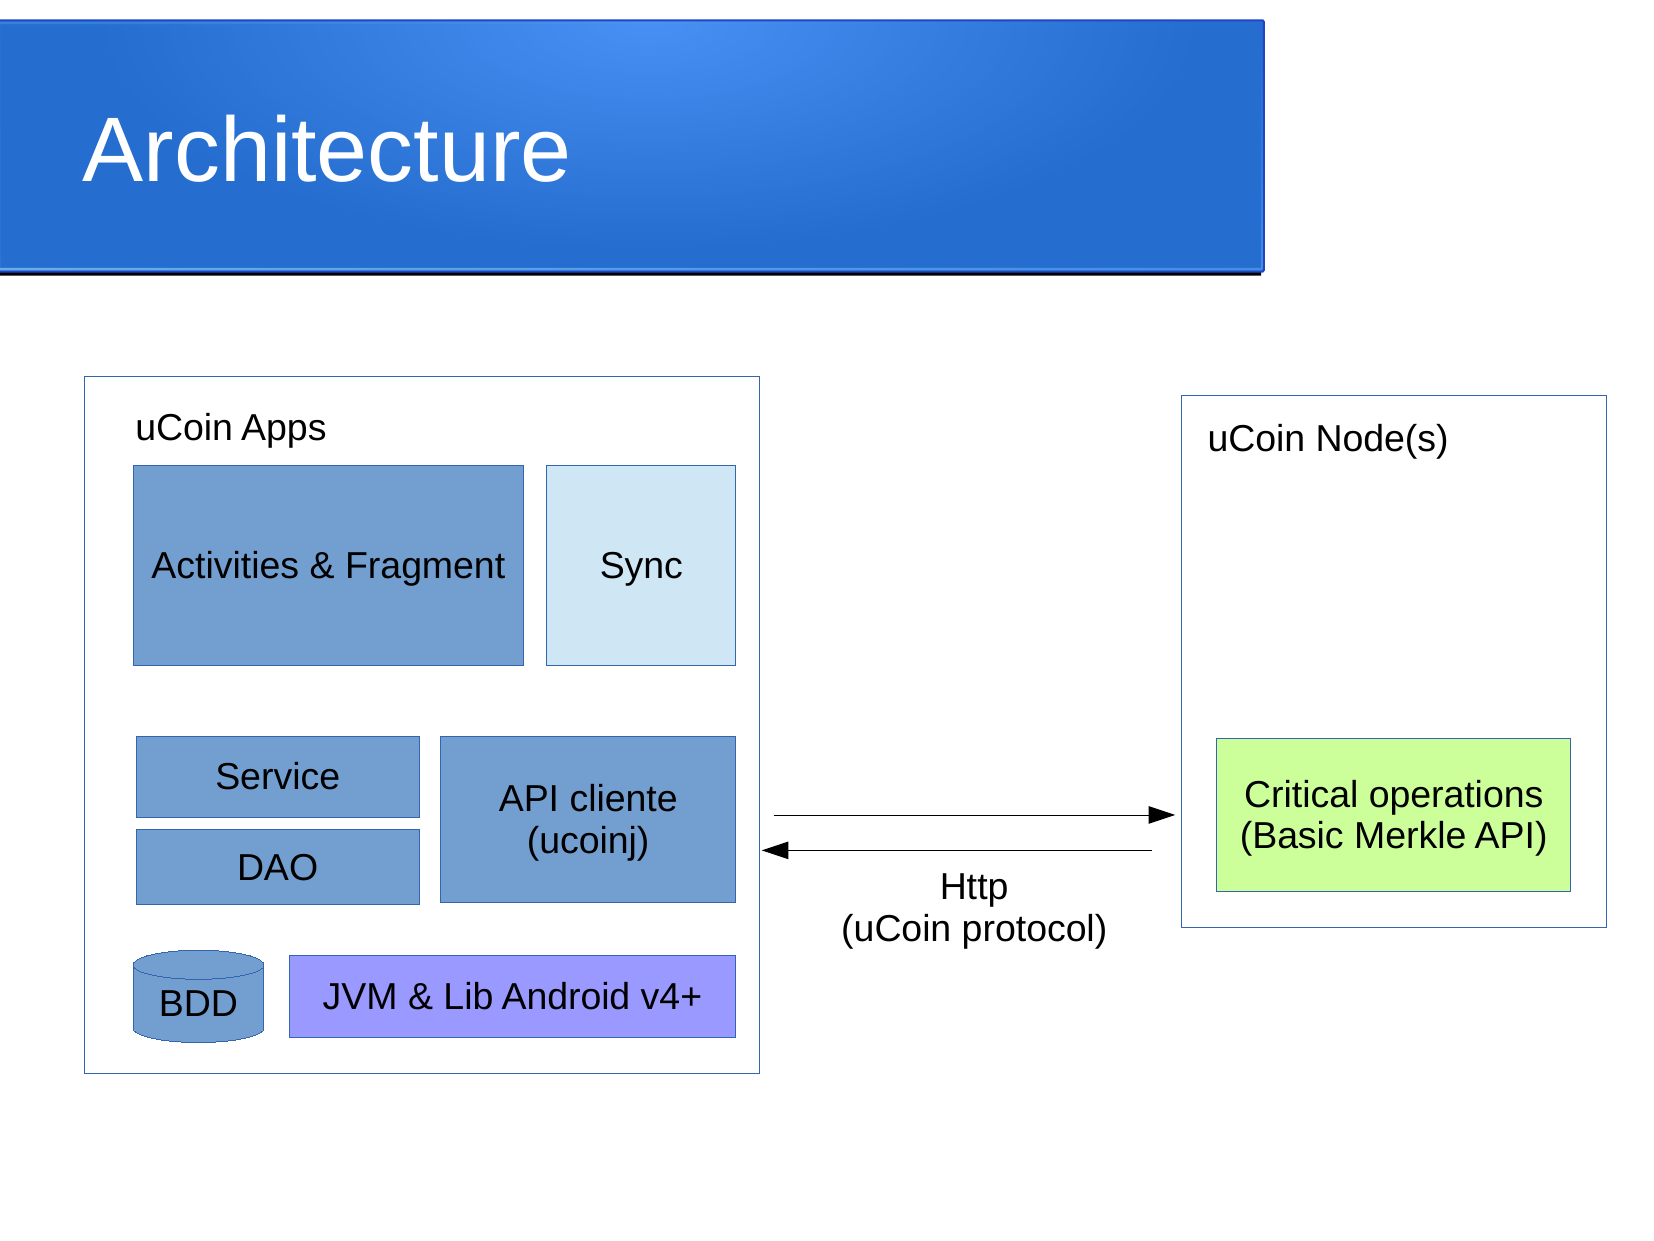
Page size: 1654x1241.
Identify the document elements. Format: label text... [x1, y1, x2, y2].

text_box Activities & Fragment [133, 465, 524, 666]
text_box DAO [136, 829, 420, 905]
text_box JVM & Lib Android v4+ [289, 955, 736, 1038]
text_box Service [136, 736, 420, 818]
text_box uCoin Apps [120, 398, 428, 456]
title Architecture [82, 47, 1235, 252]
text_box API cliente (ucoinj) [440, 736, 736, 903]
text_box Http (uCoin protocol) [826, 857, 1123, 957]
text_box Sync [546, 465, 736, 666]
text_box uCoin Node(s) [1192, 409, 1501, 467]
text_box Critical operations (Basic Merkle API) [1216, 738, 1571, 892]
text_box BDD [133, 950, 264, 1043]
